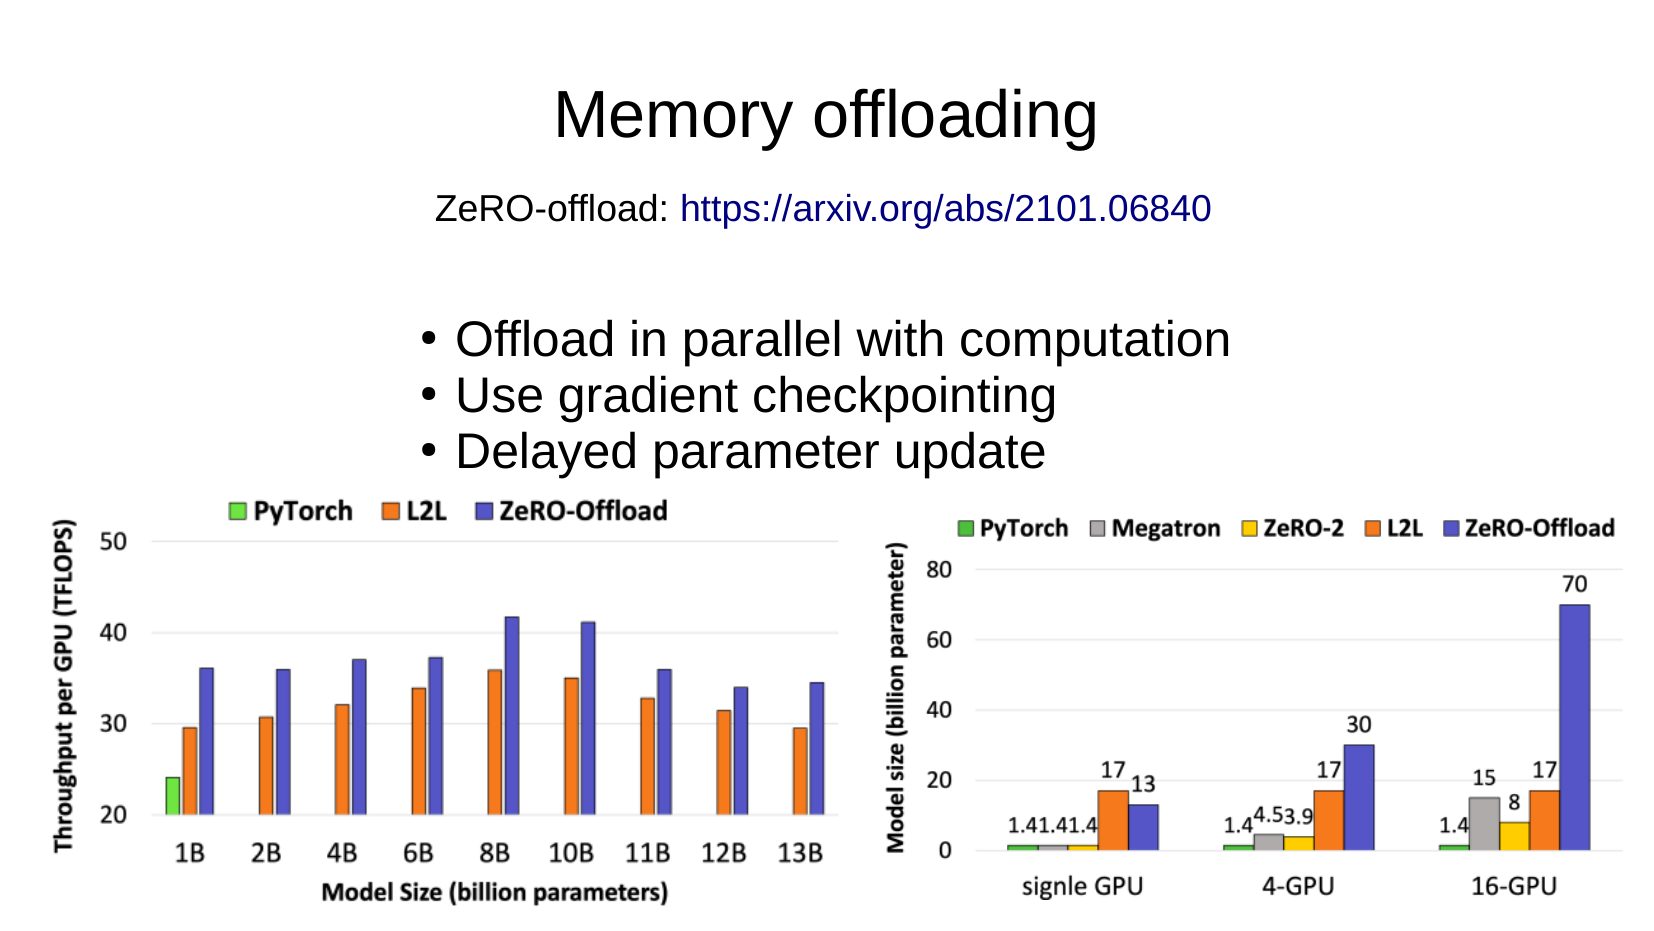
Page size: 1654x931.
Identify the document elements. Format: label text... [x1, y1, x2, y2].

picture [42, 481, 846, 907]
text_box ZeRO-offload: https://arxiv.org/abs/2101.06840 [0, 179, 1654, 279]
picture [870, 500, 1634, 901]
title Memory offloading [82, 37, 1571, 179]
text_box Offload in parallel with computation Use gradient checkpointing Delayed parameter update [405, 304, 1306, 766]
